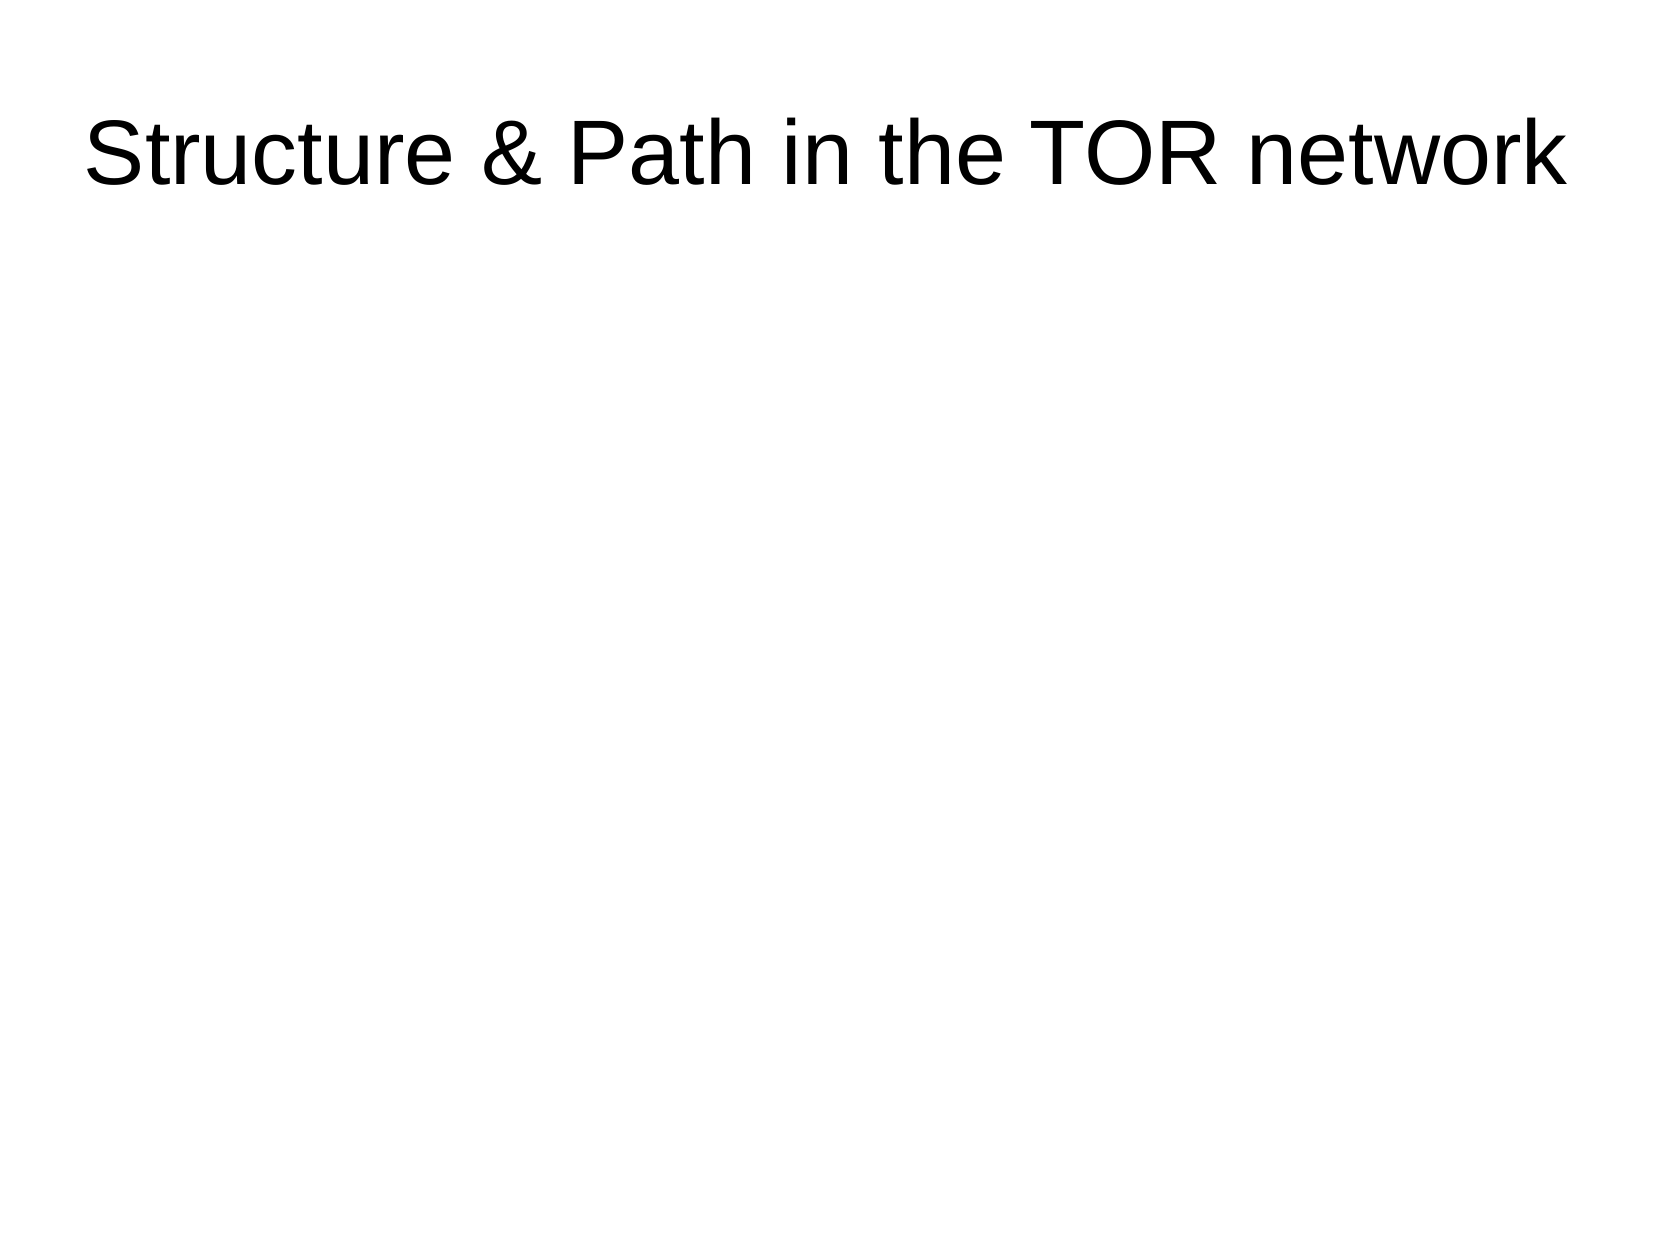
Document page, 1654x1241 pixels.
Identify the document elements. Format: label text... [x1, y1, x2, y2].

title Structure & Path in the TOR network [82, 49, 1571, 257]
